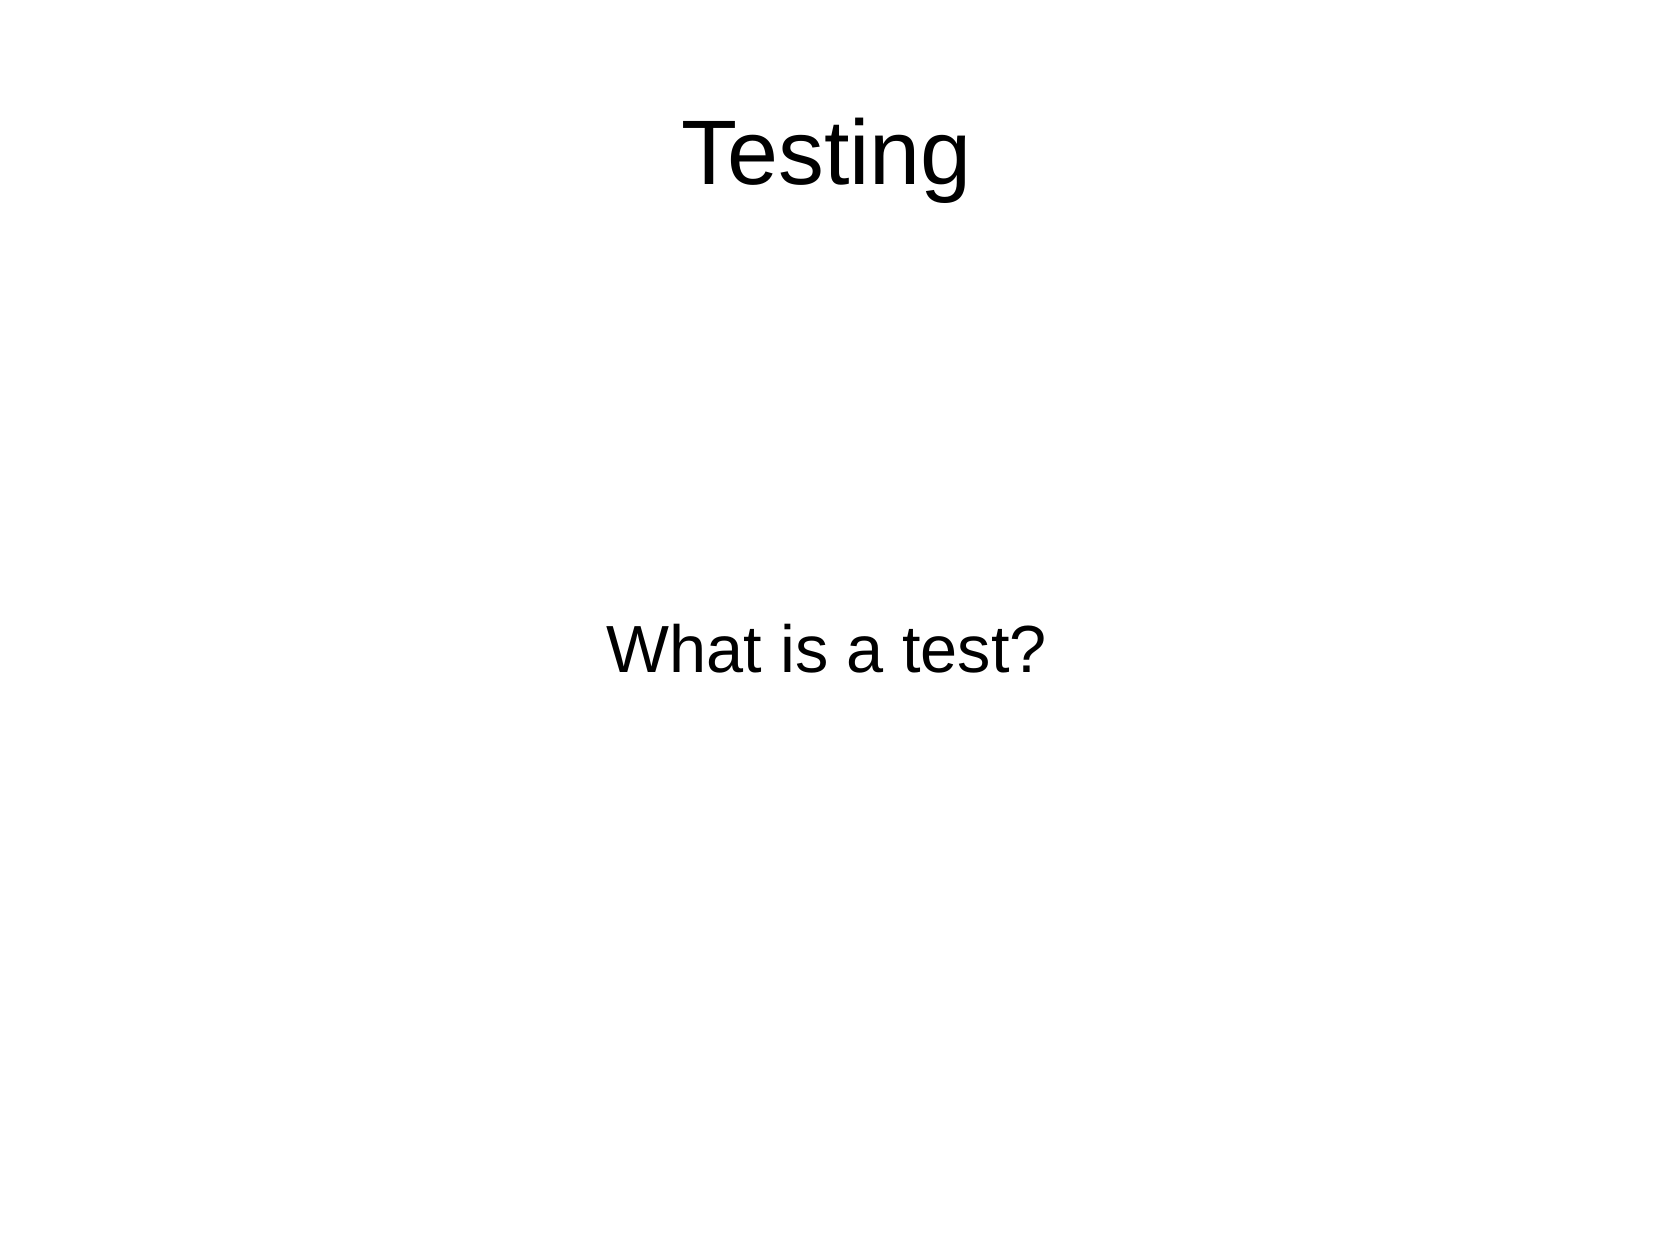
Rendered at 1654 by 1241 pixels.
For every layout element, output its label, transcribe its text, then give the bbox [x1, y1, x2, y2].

title Testing [82, 49, 1571, 257]
list What is a test? [82, 290, 1571, 1010]
